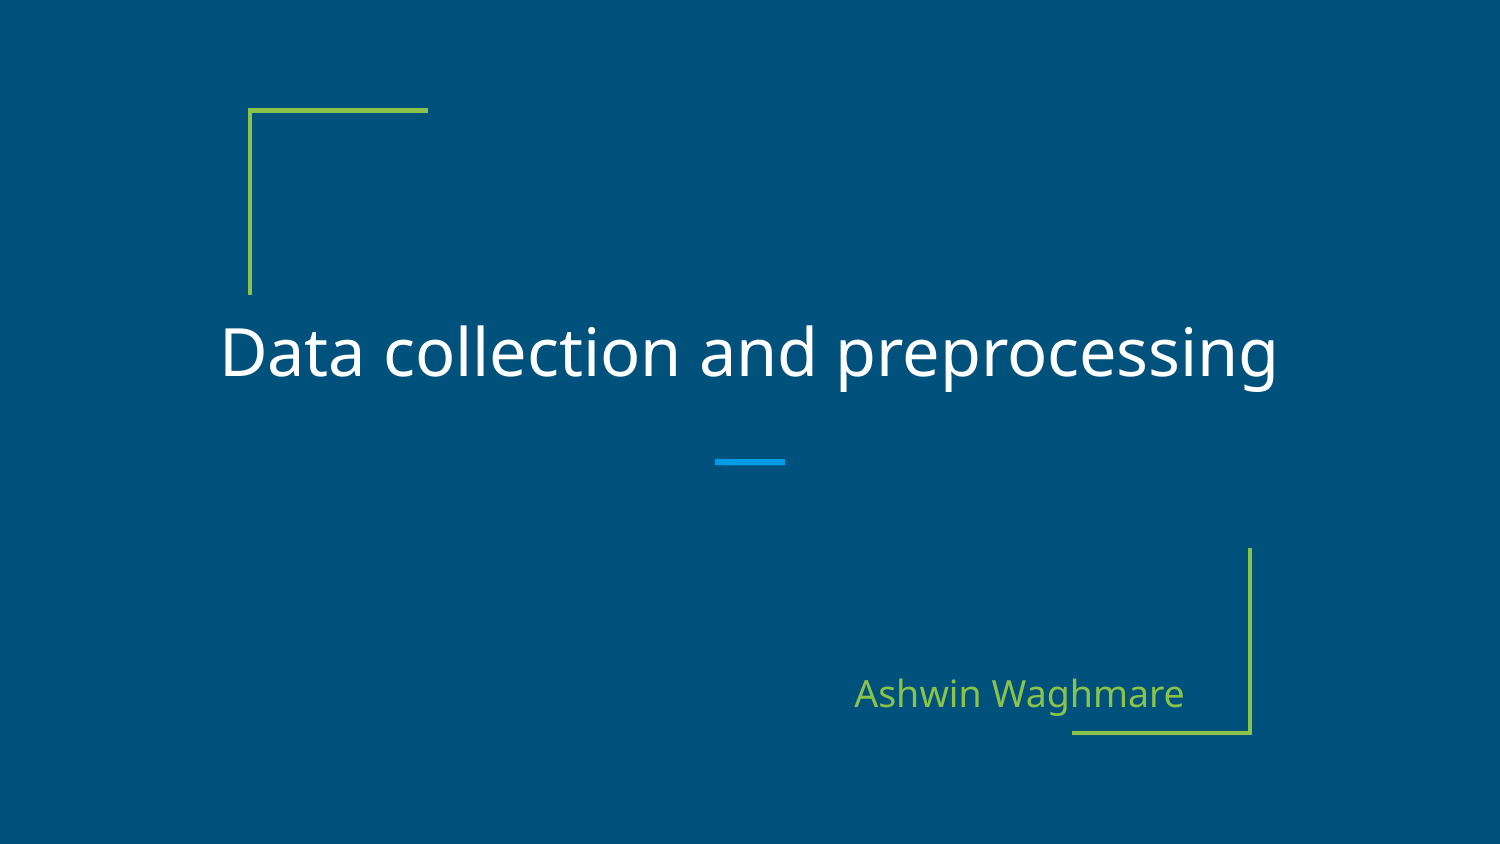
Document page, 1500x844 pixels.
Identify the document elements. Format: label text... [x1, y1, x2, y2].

title Data collection and preprocessing [199, 200, 1301, 411]
subtitle Ashwin Waghmare [671, 652, 1368, 774]
